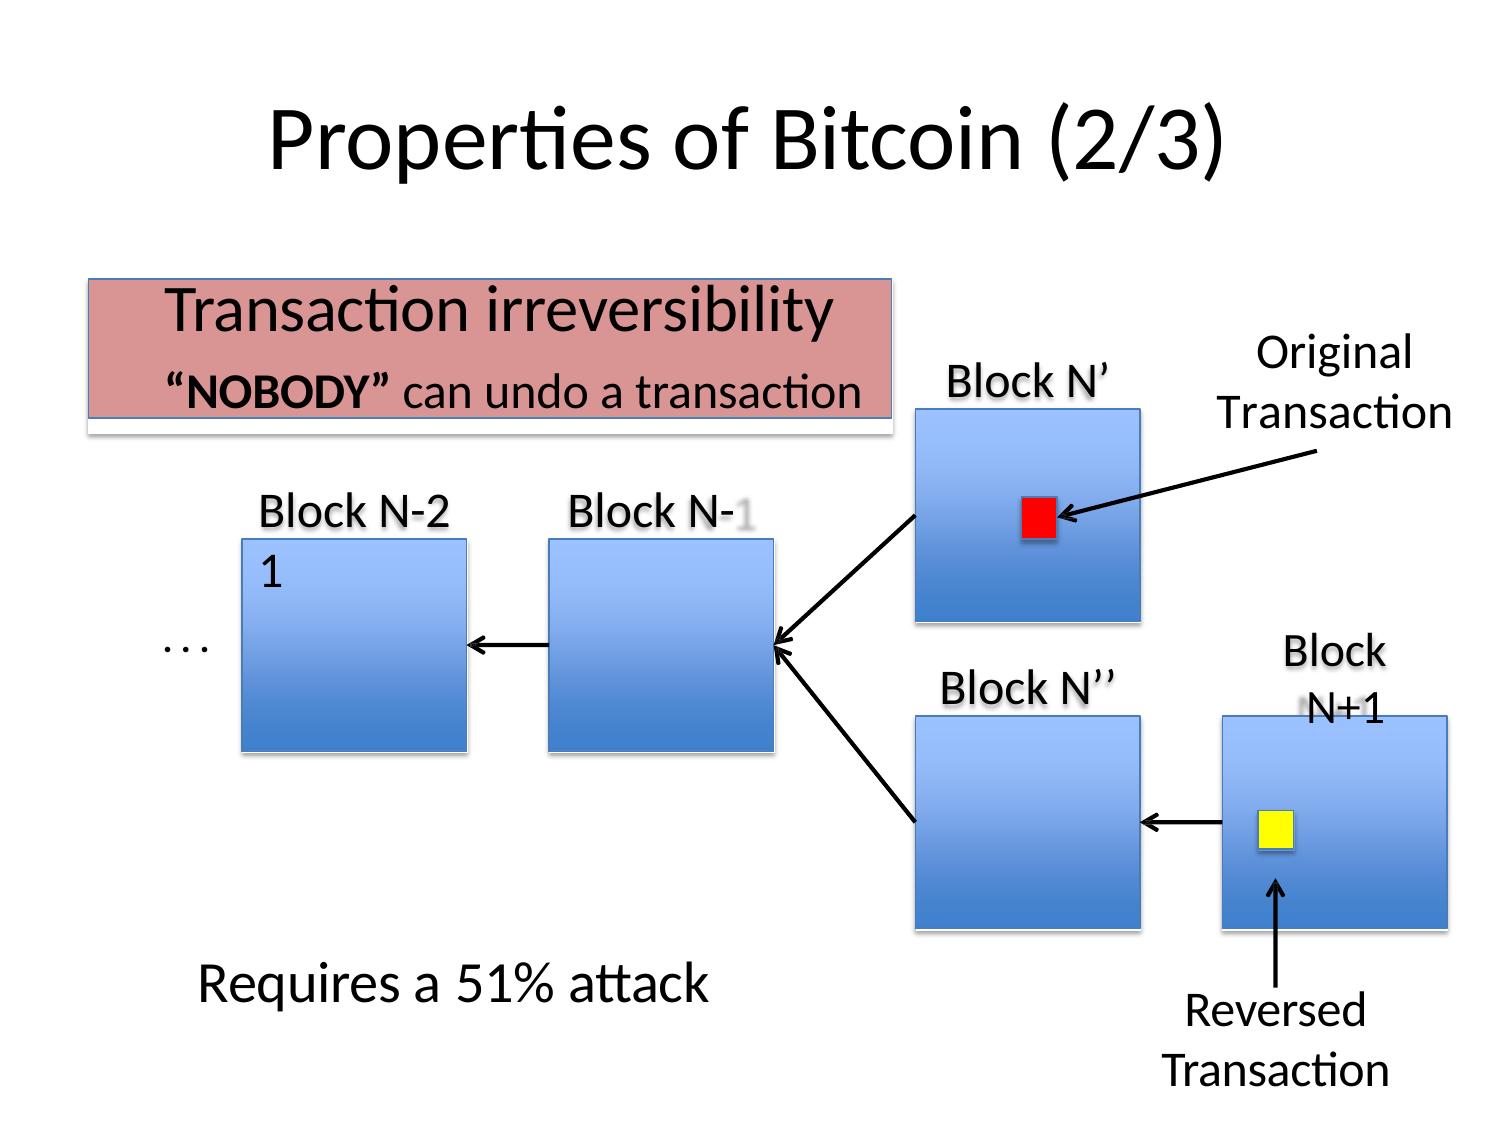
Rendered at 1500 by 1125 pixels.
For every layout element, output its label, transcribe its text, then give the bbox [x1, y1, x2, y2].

text_box [80, 274, 900, 444]
text_box . . . [160, 615, 212, 661]
text_box Requires a 51% attack [195, 944, 719, 1015]
text_box [221, 332, 1455, 1035]
text_box Block N+1 [1280, 618, 1390, 734]
text_box Transaction irreversibility “NOBODY” can undo a transaction [88, 278, 892, 419]
text_box Original Transaction [1216, 318, 1454, 439]
text_box Reversed Transaction [1156, 976, 1395, 1097]
text_box Block N’’ [937, 691, 1119, 715]
title Properties of Bitcoin (2/3) [90, 33, 1410, 298]
text_box Block N-2 Block N-1 [256, 476, 760, 598]
text_box Block N’ [943, 347, 1112, 408]
